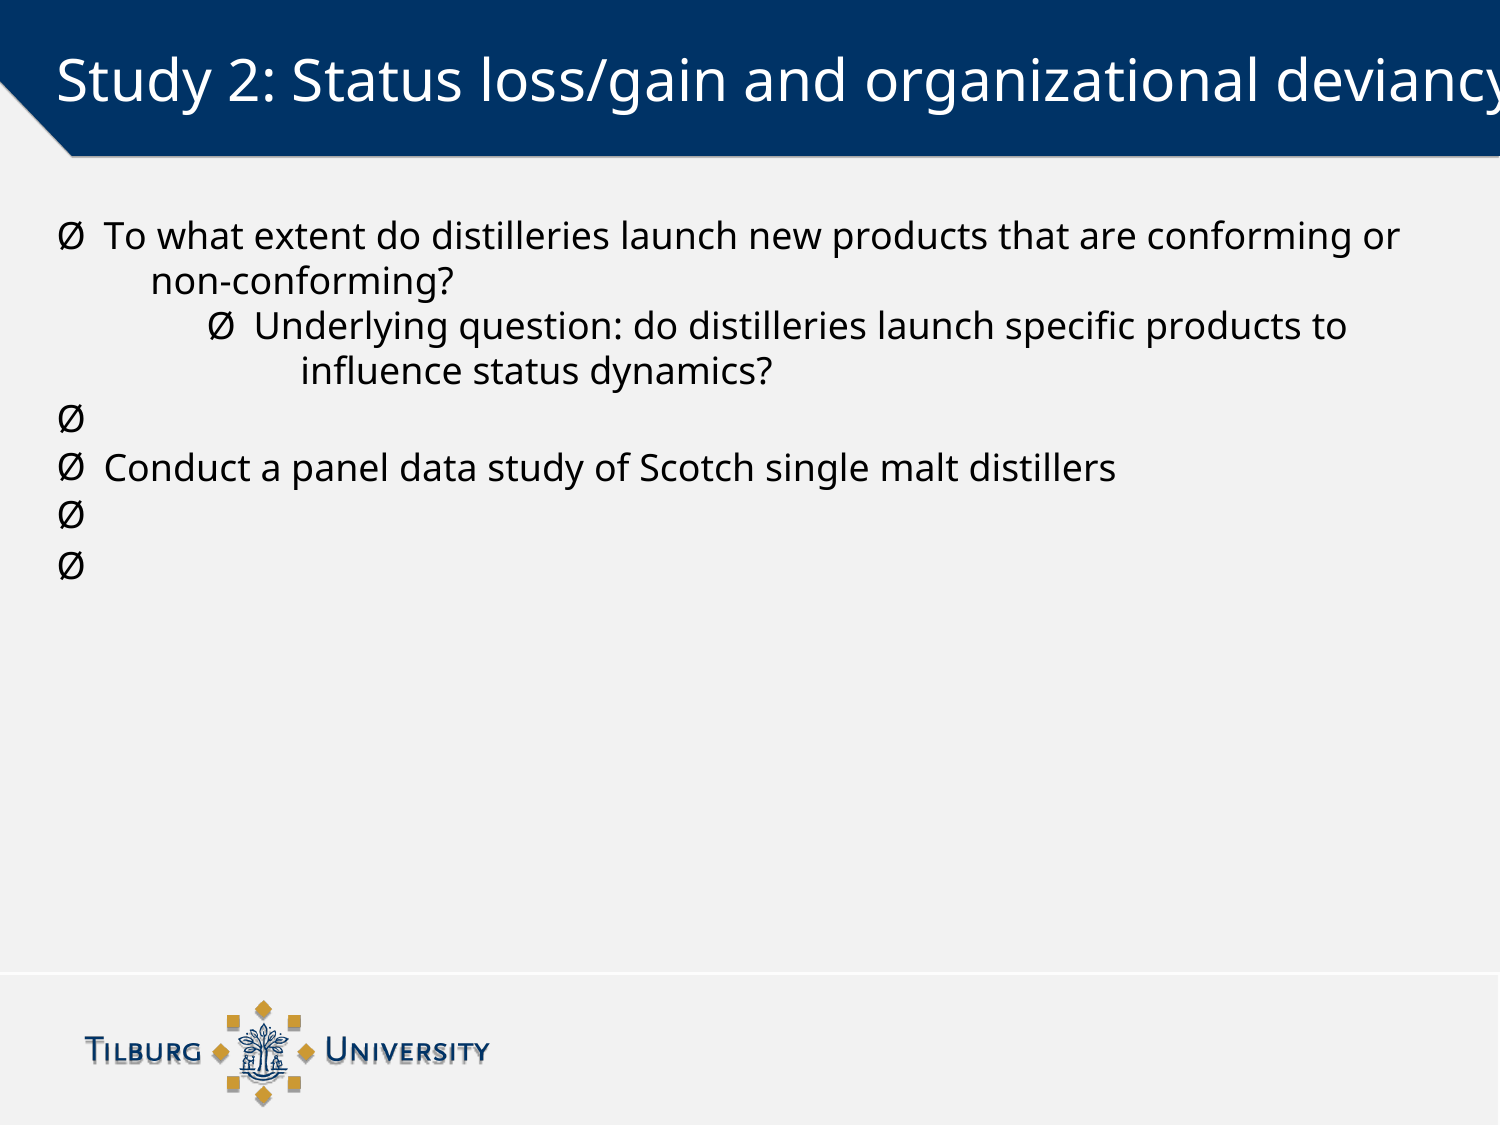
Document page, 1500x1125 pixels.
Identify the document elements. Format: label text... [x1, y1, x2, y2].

title Study 2: Status loss/gain and organizational deviancy [41, 0, 1500, 156]
text_box To what extent do distilleries launch new products that are conforming or non-conforming? Underlying question: do distilleries launch specific products to influence status dynamics? Conduct a panel data study of Scotch single malt distillers [41, 204, 1451, 584]
